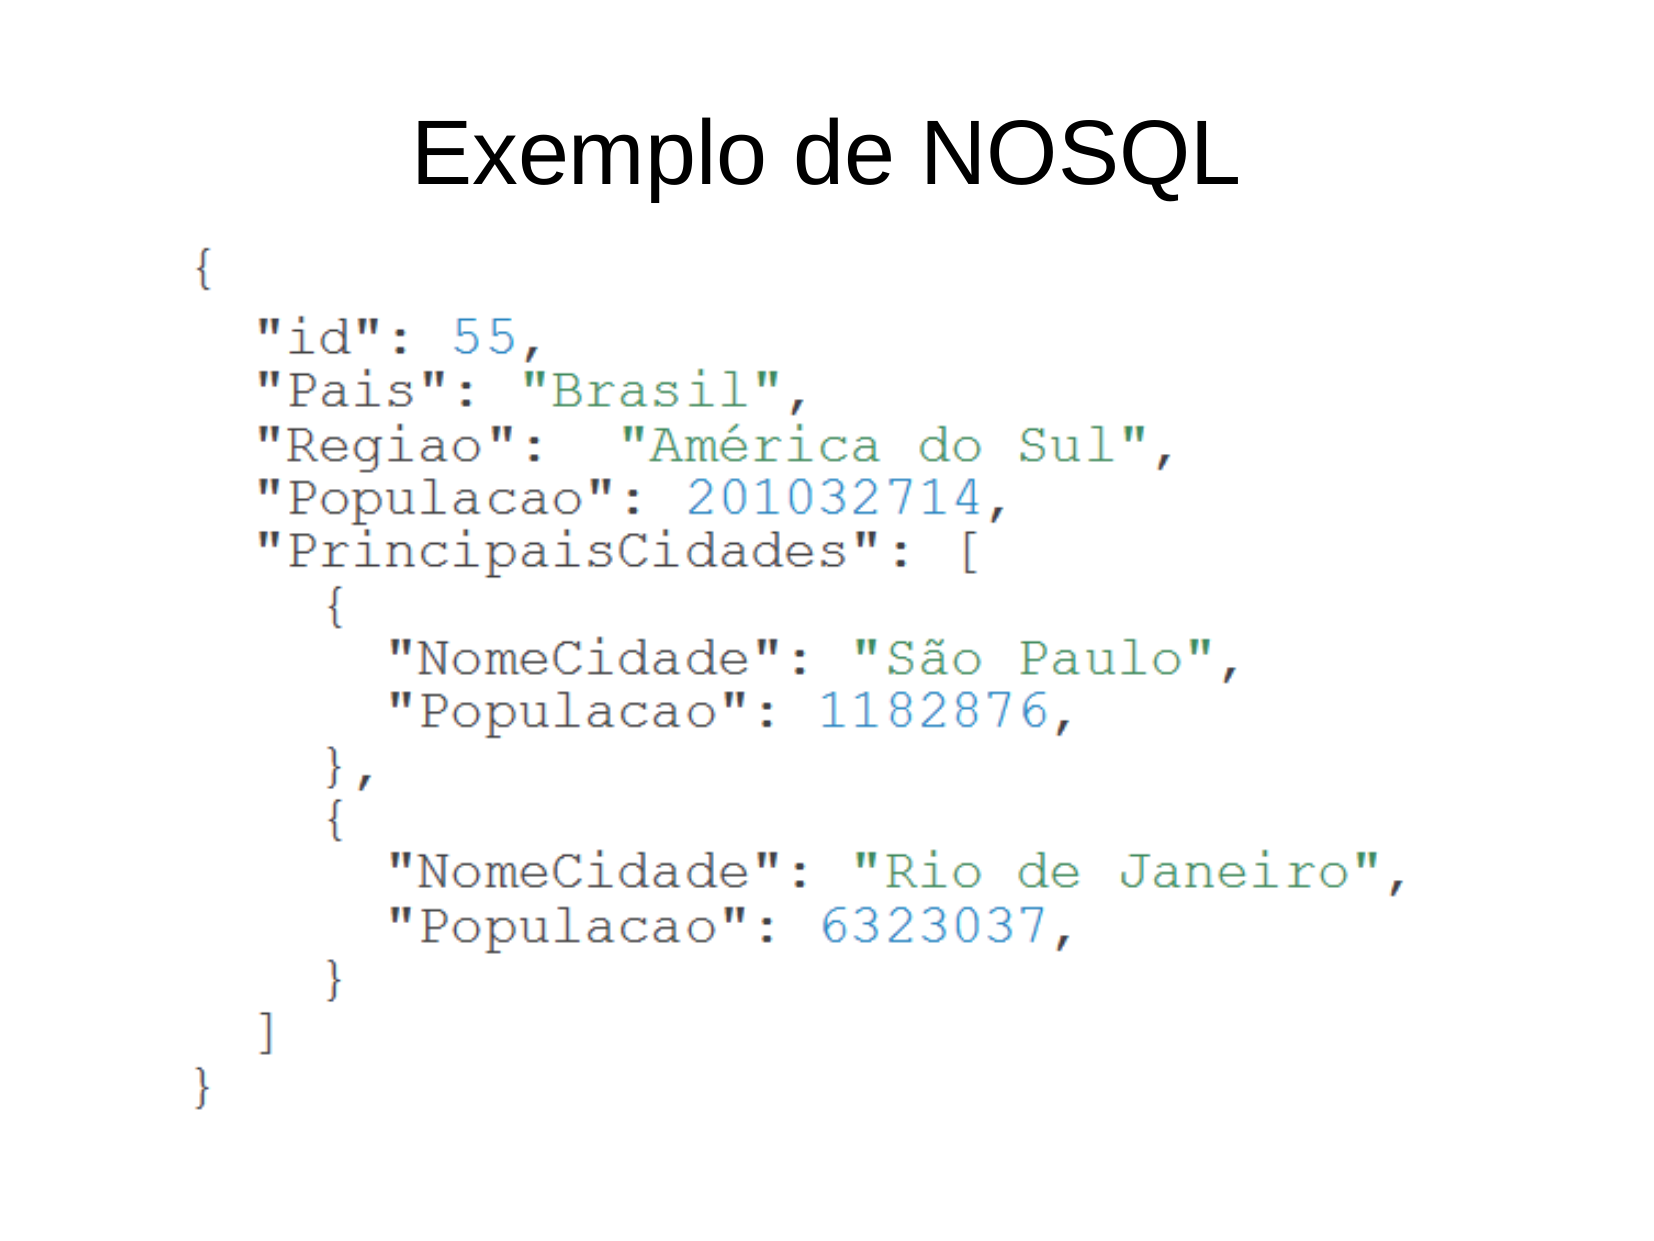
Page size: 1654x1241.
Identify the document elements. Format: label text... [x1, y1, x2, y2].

title Exemplo de NOSQL [82, 49, 1571, 257]
picture [141, 218, 1524, 1158]
